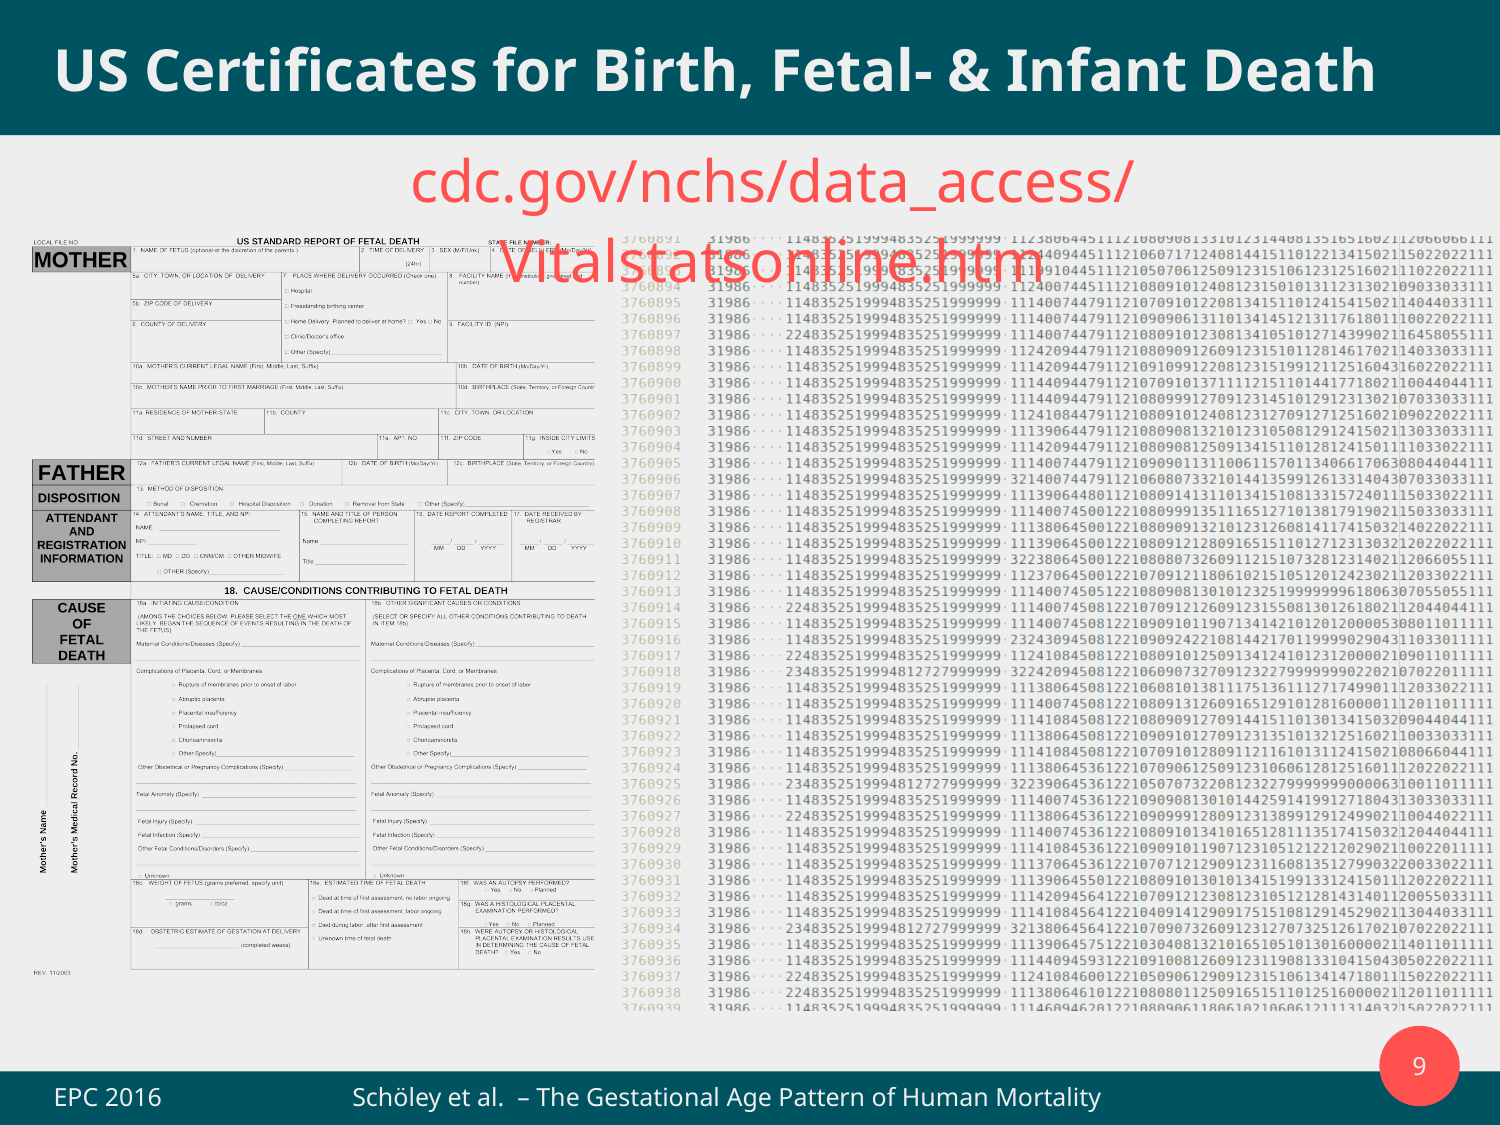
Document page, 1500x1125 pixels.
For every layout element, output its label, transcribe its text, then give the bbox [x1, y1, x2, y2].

text_box cdc.gov/nchs/data_access/Vitalstatsonline.htm [135, 133, 1411, 225]
picture [615, 236, 1499, 1011]
picture [32, 238, 595, 975]
title US Certificates for Birth, Fetal- & Infant Death [53, 0, 1447, 141]
picture [578, 267, 593, 278]
